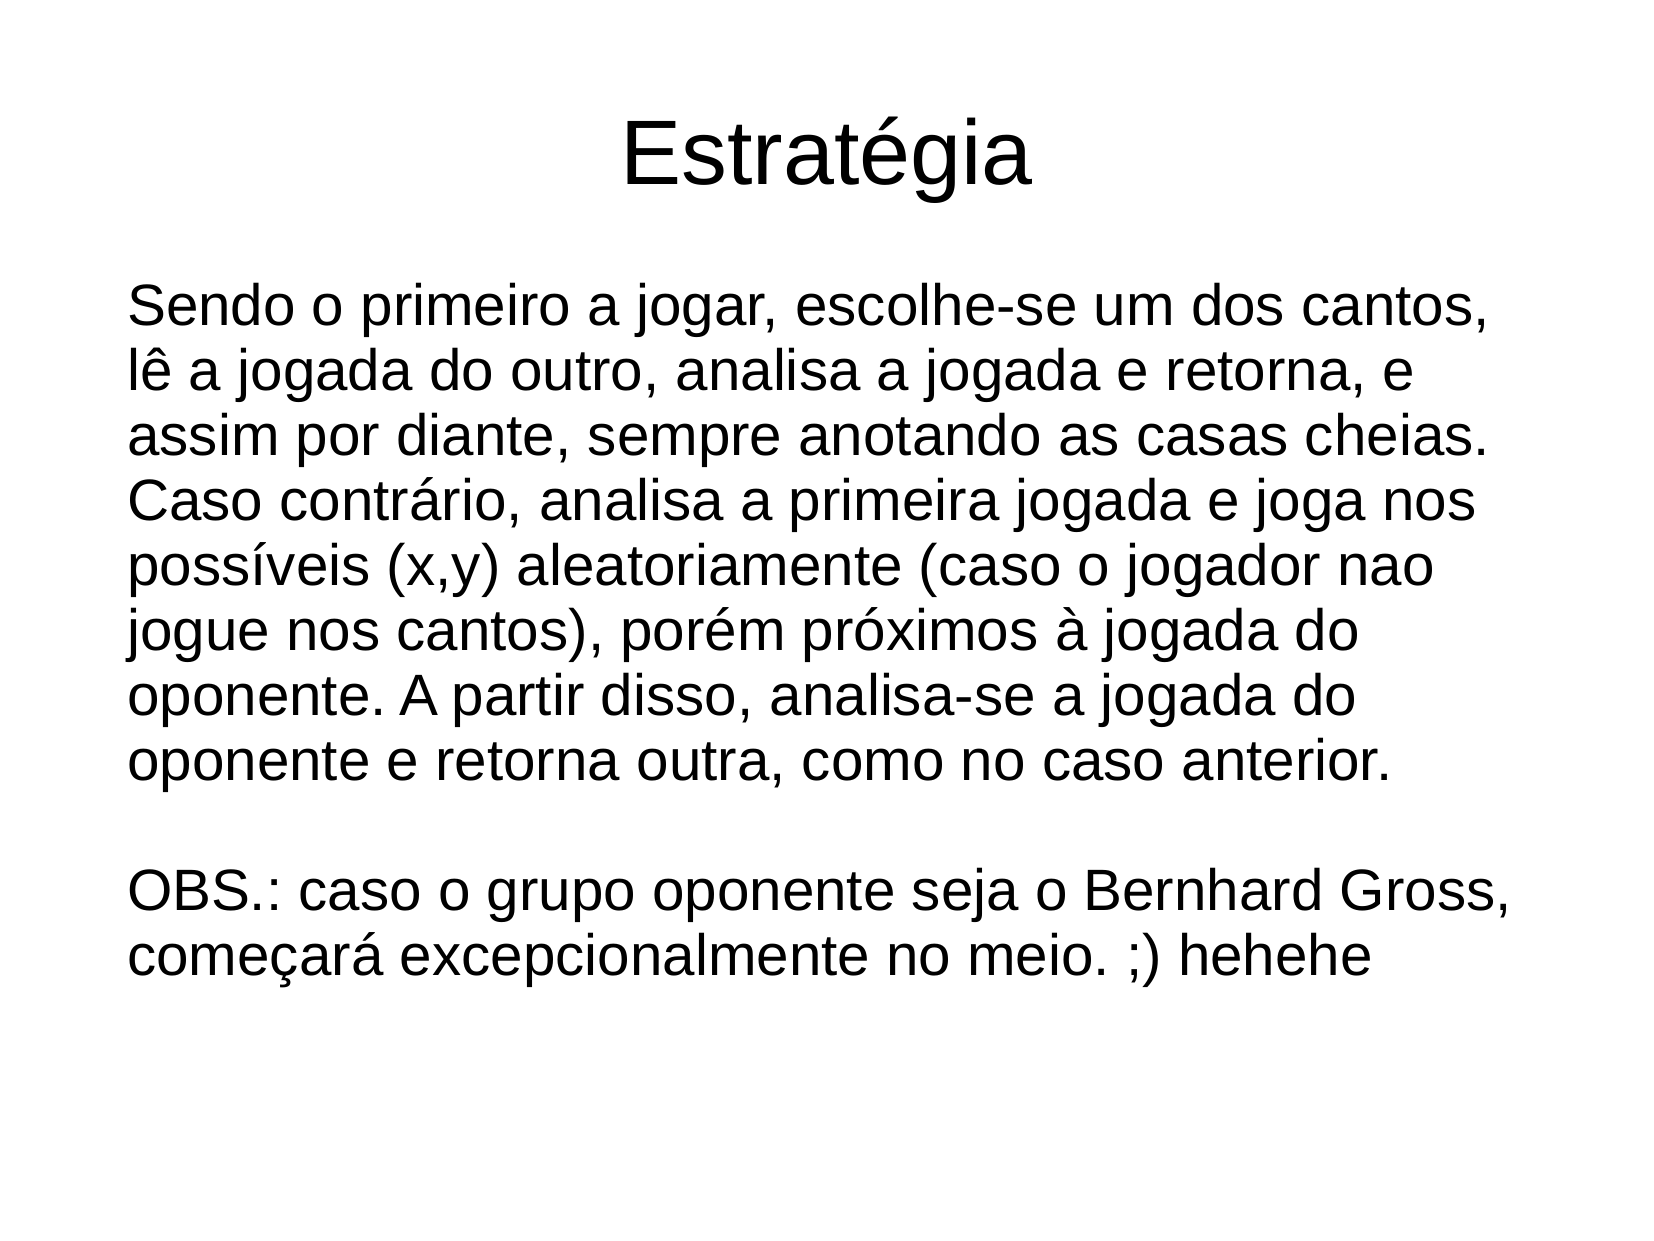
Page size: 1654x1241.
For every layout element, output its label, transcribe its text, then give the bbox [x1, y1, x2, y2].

text_box Sendo o primeiro a jogar, escolhe-se um dos cantos, lê a jogada do outro, analisa a jogada e retorna, e assim por diante, sempre anotando as casas cheias. Caso contrário, analisa a primeira jogada e joga nos possíveis (x,y) aleatoriamente (caso o jogador nao jogue nos cantos), porém próximos à jogada do oponente. A partir disso, analisa-se a jogada do oponente e retorna outra, como no caso anterior. OBS.: caso o grupo oponente seja o Bernhard Gross, começará excepcionalmente no meio. ;) hehehe [112, 265, 1538, 1078]
title Estratégia [82, 56, 1571, 250]
